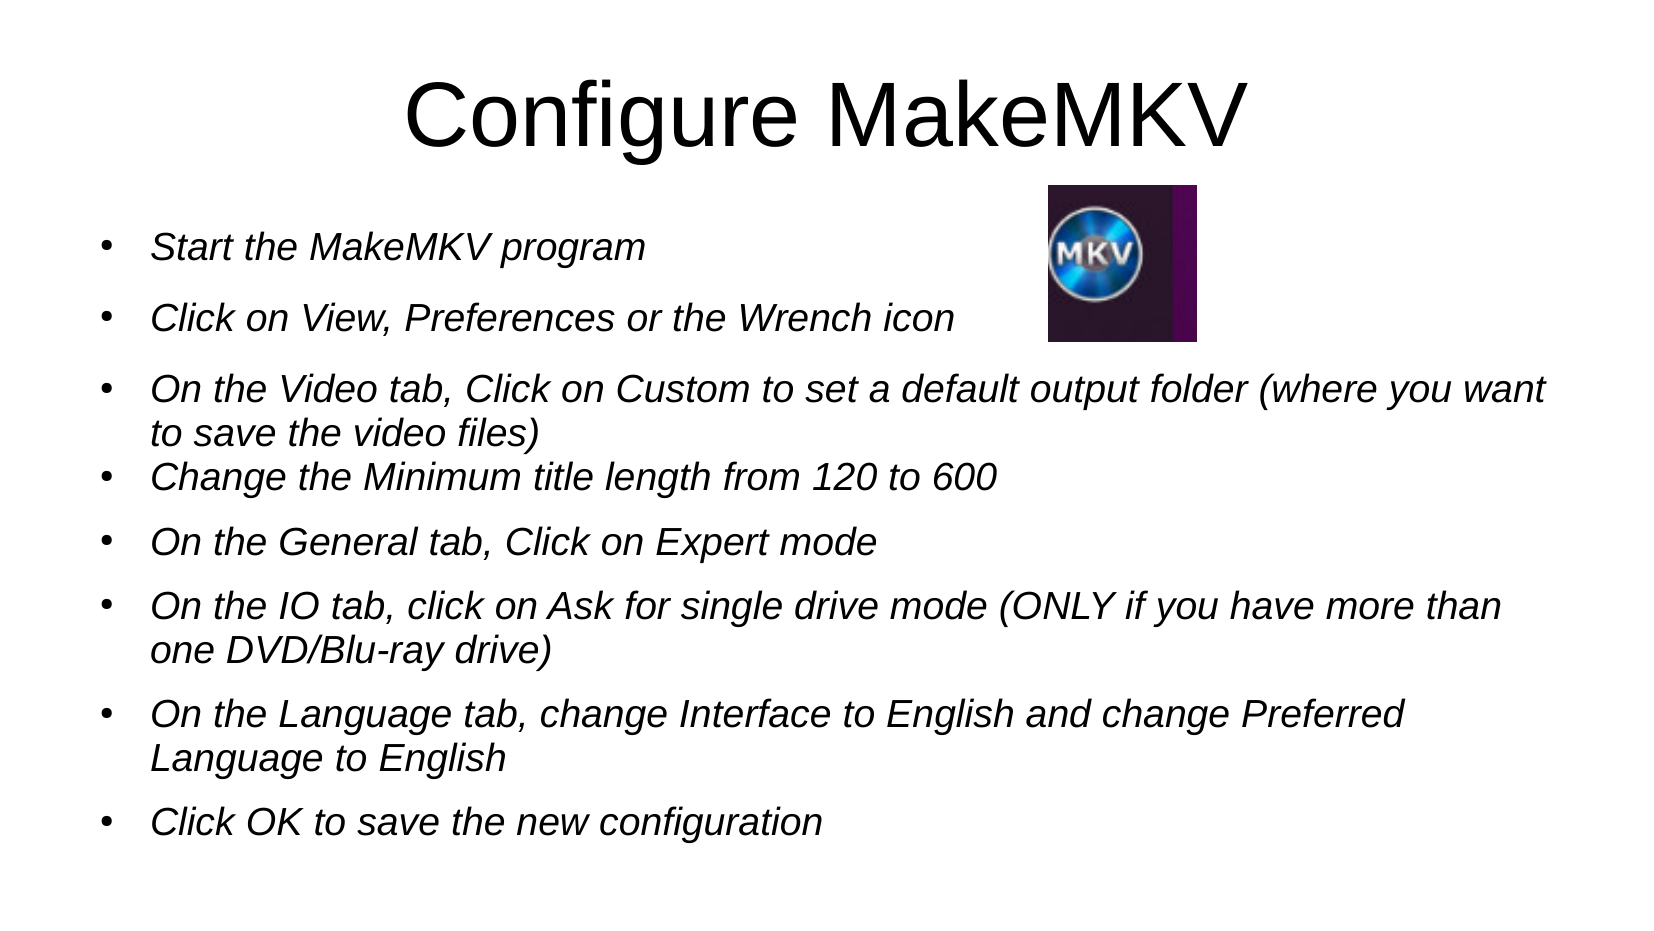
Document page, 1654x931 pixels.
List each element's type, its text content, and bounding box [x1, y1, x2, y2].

list Start the MakeMKV program Click on View, Preferences or the Wrench icon On the Video tab, Click on Custom to set a default output folder (where you want to save the video files) Change the Minimum title length from 120 to 600 On the General tab, Click on Expert mode On the IO tab, click on Ask for single drive mode (ONLY if you have more than one DVD/Blu-ray drive) On the Language tab, change Interface to English and change Preferred Language to English Click OK to save the new configuration [83, 224, 1572, 848]
title Configure MakeMKV [82, 37, 1571, 193]
picture [1048, 185, 1197, 342]
